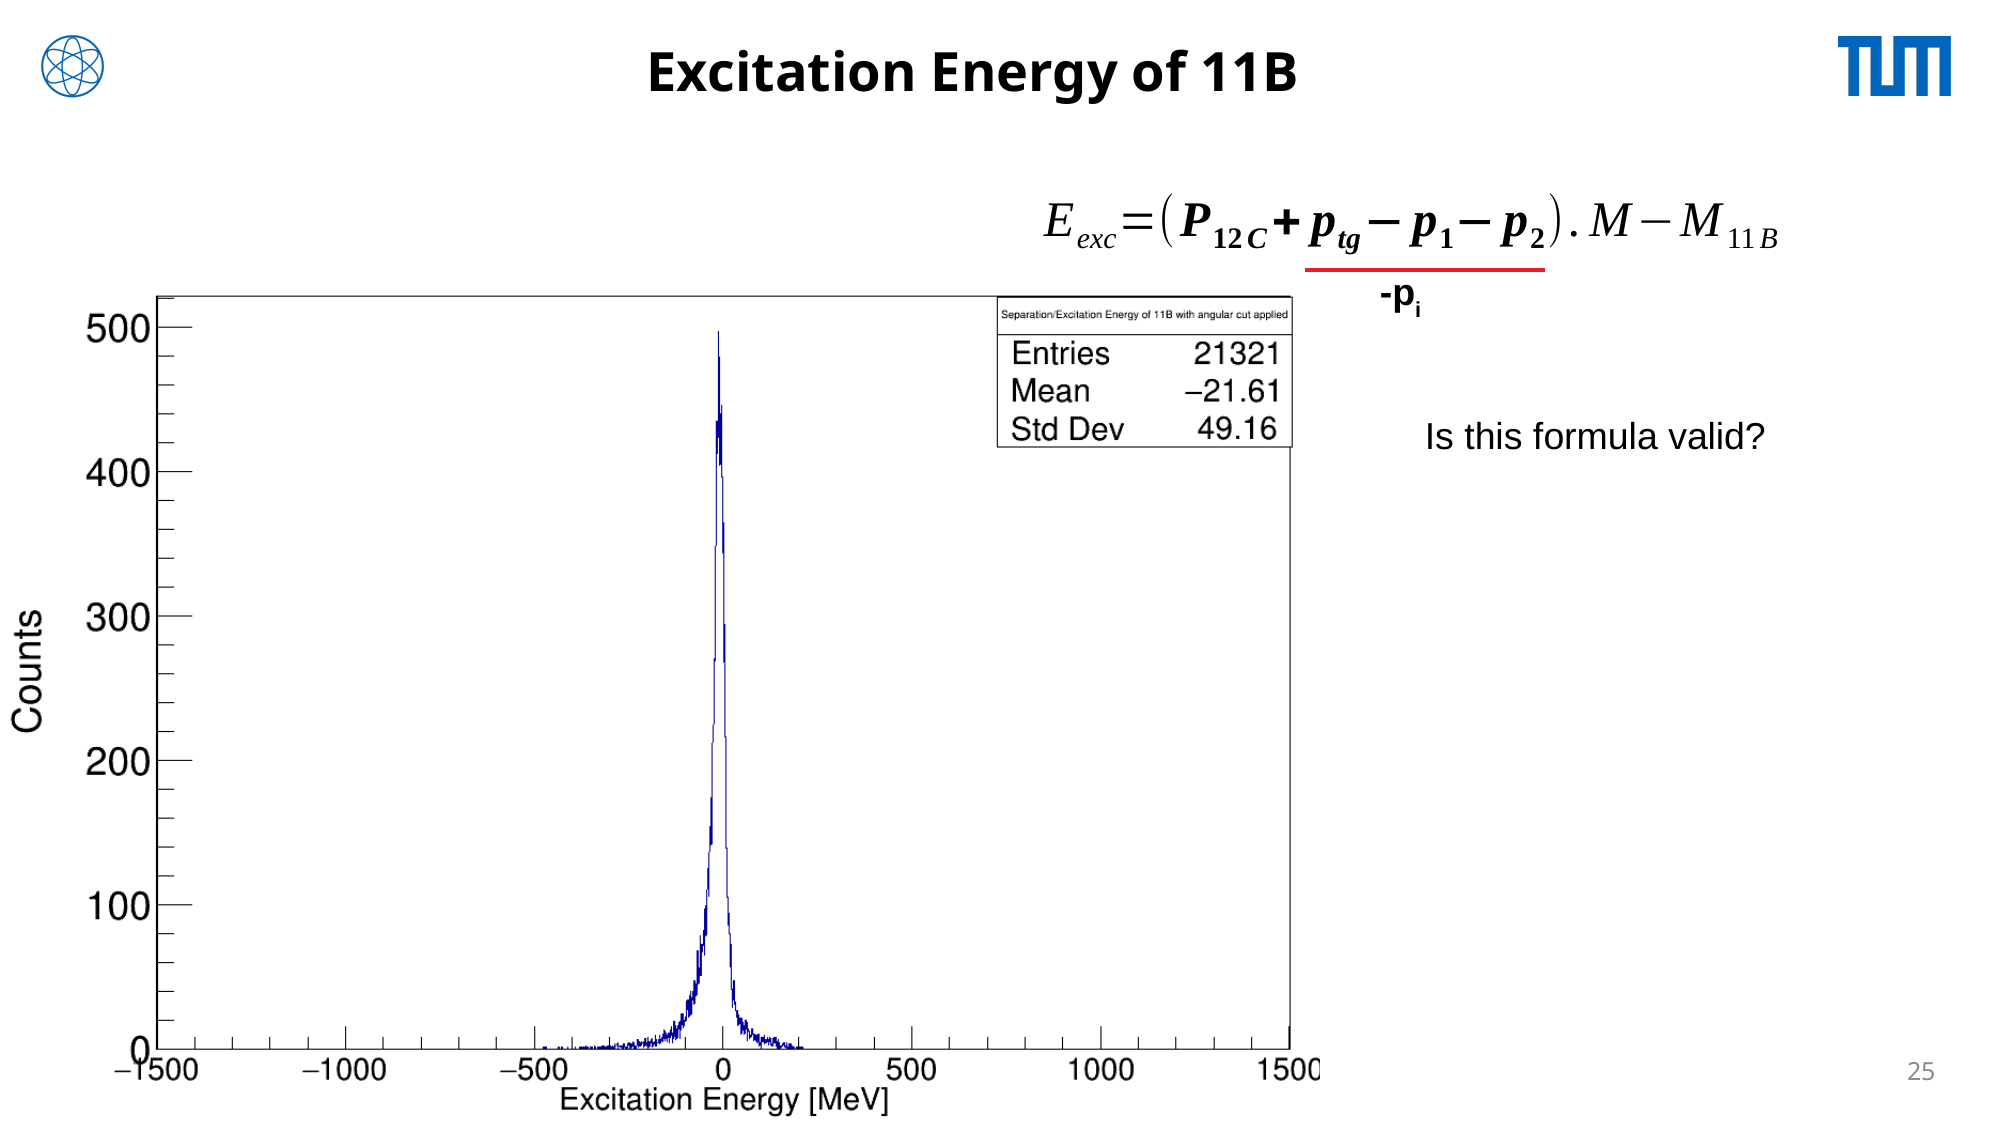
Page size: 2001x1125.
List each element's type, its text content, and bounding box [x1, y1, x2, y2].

picture [36, 30, 108, 101]
text_box Is this formula valid? [1410, 408, 1981, 465]
picture [0, 284, 1320, 1125]
picture [1838, 36, 1951, 96]
text_box -pi [1365, 264, 1456, 330]
slide_number <number> [1500, 1042, 1951, 1103]
title Excitation Energy of 11B [137, 32, 1809, 109]
chart [1034, 191, 1786, 255]
